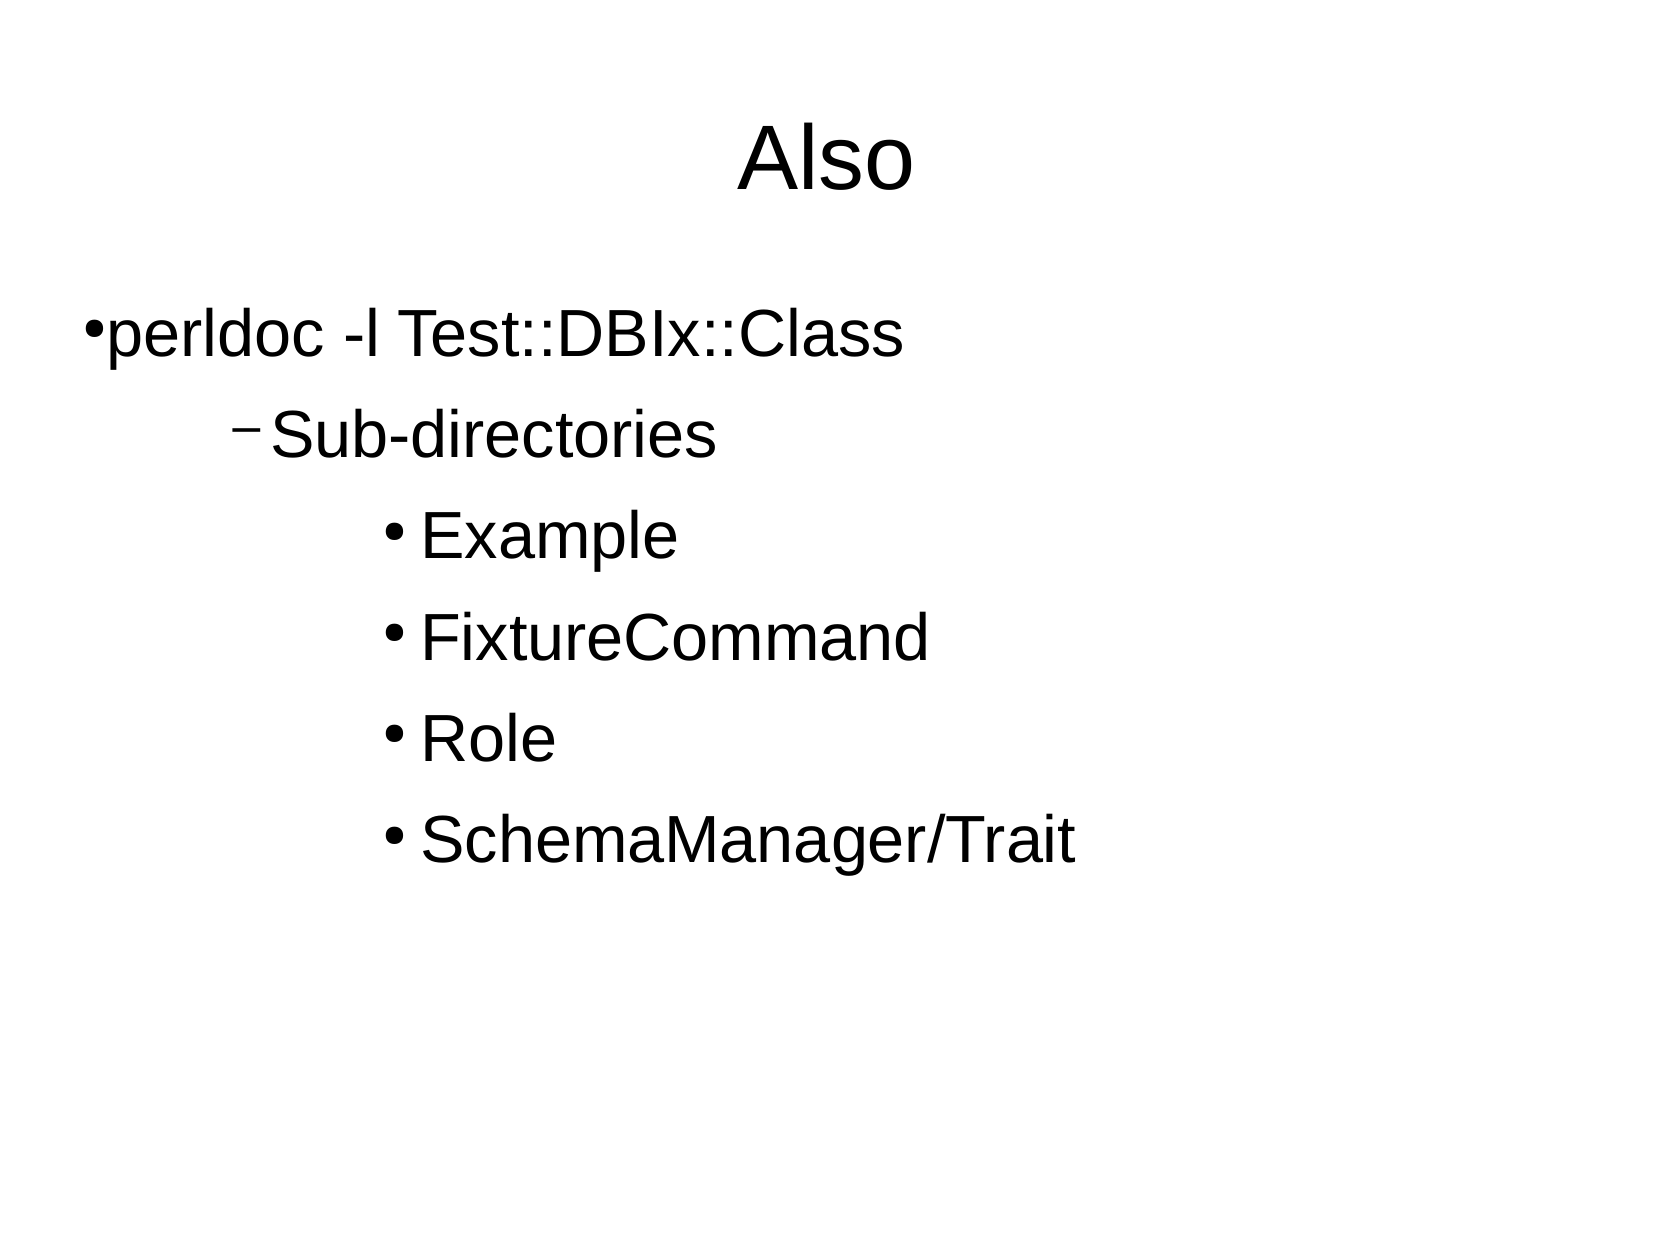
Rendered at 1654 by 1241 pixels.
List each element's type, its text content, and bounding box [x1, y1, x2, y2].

list perldoc -l Test::DBIx::Class Sub-directories Example FixtureCommand Role SchemaManager/Trait [82, 290, 1571, 1010]
title Also [82, 49, 1571, 257]
